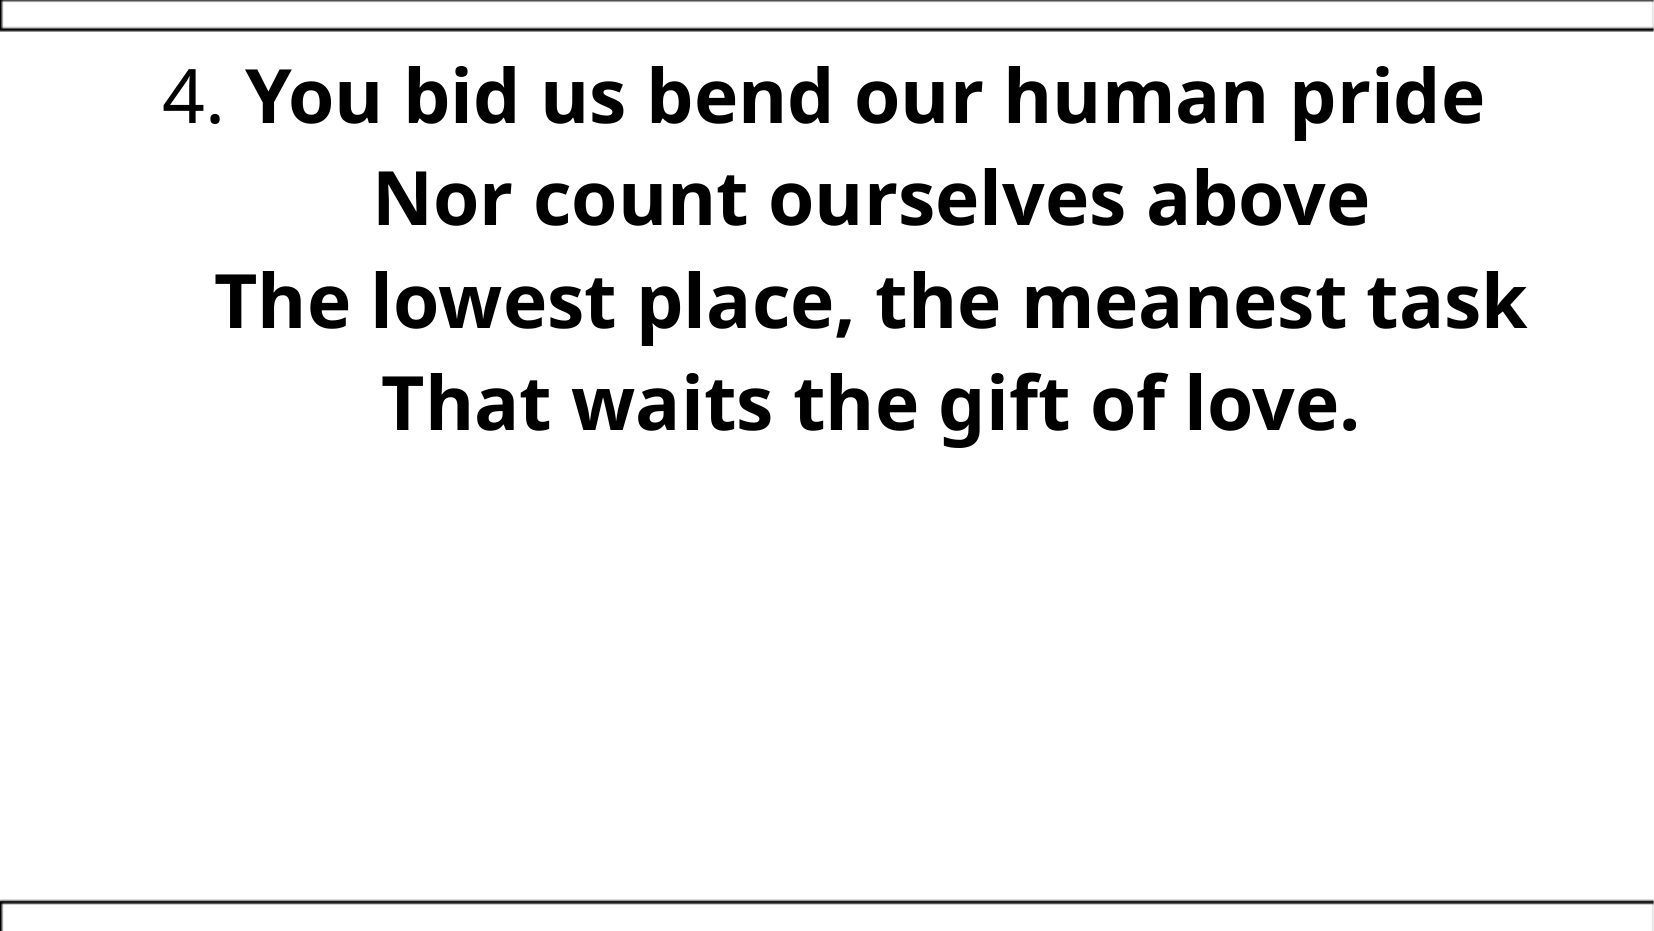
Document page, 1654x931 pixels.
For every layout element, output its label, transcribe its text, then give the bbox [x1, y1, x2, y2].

text_box 4. You bid us bend our human pride Nor count ourselves above The lowest place, the meanest task That waits the gift of love. [105, 35, 1546, 451]
picture [0, 0, 1654, 931]
